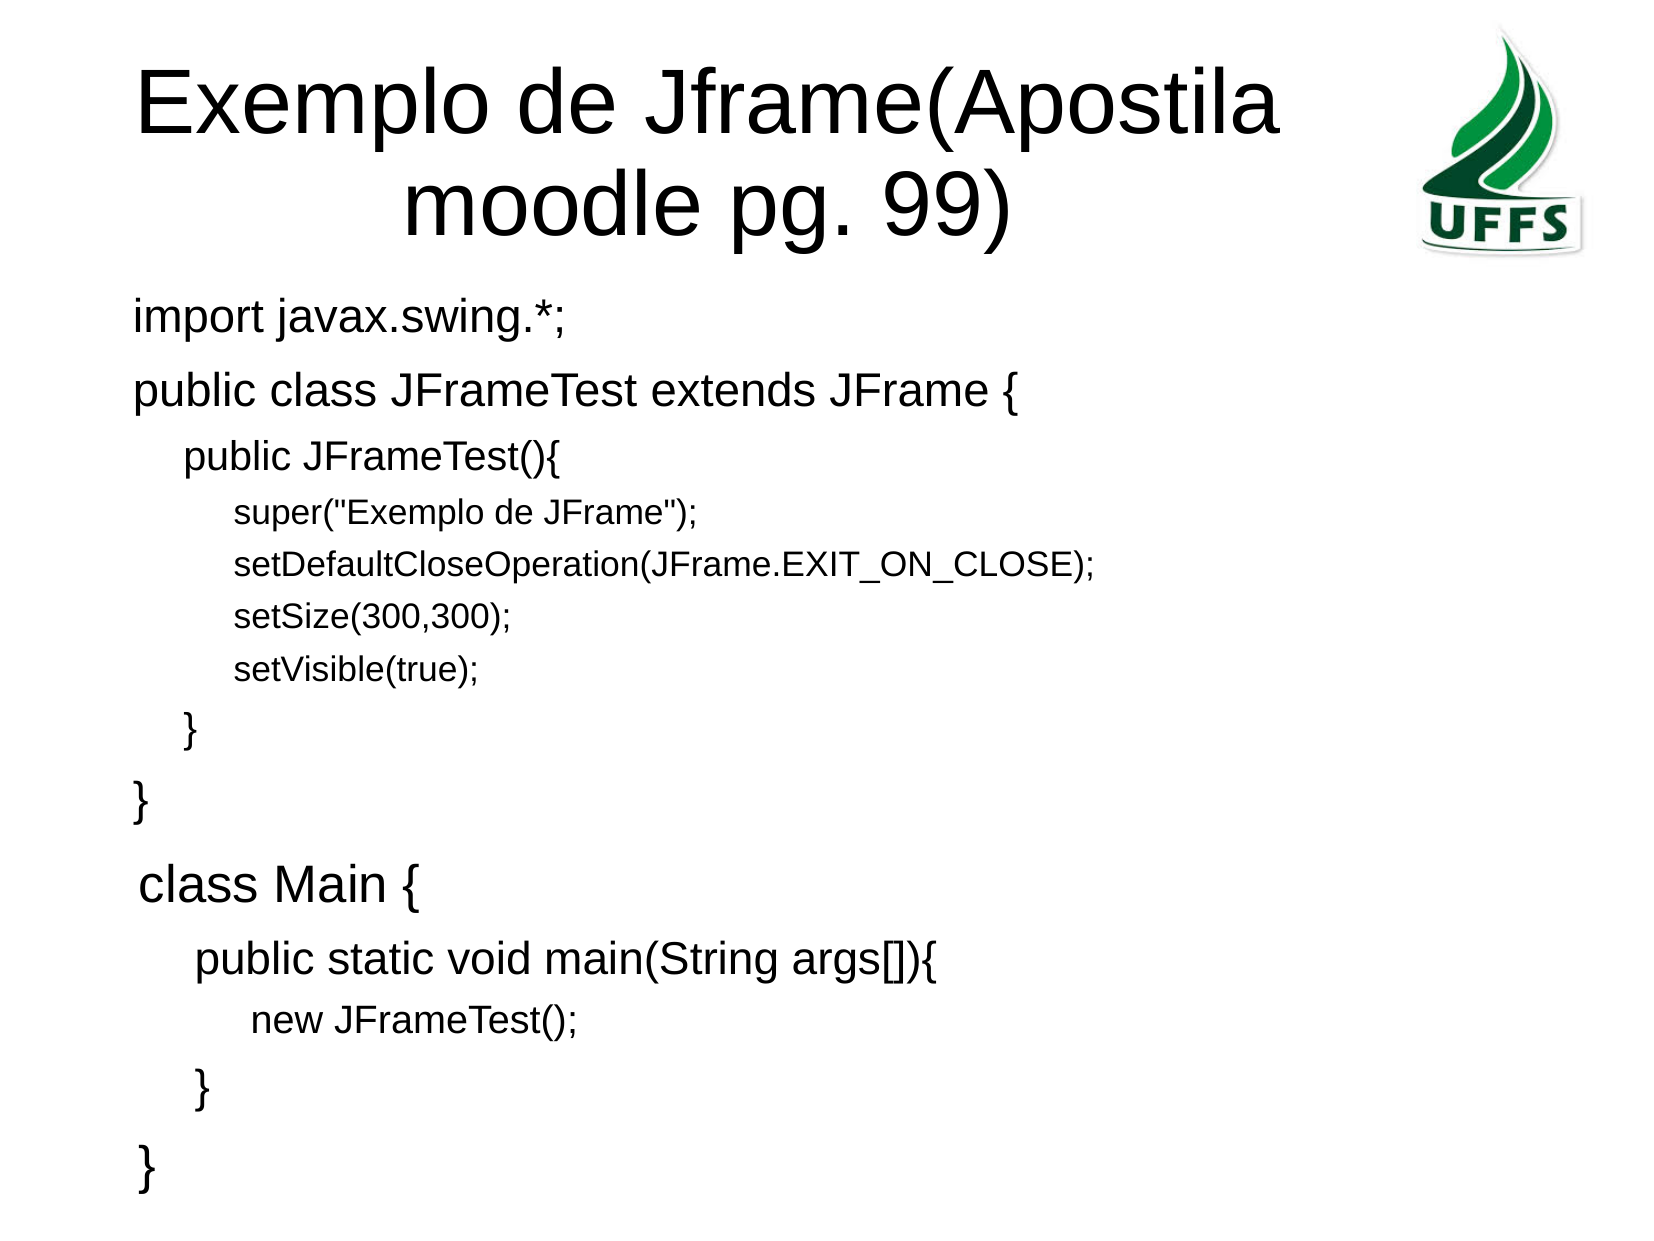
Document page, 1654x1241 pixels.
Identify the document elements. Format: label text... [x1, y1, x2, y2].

title Exemplo de Jframe(Apostila moodle pg. 99) [82, 49, 1335, 257]
list import javax.swing.*; public class JFrameTest extends JFrame { public JFrameTest(){ super("Exemplo de JFrame"); setDefaultCloseOperation(JFrame.EXIT_ON_CLOSE); setSize(300,300); setVisible(true); } } [82, 290, 1571, 827]
picture [1381, 20, 1624, 272]
list class Main { public static void main(String args[]){ new JFrameTest(); } } [82, 854, 1571, 1198]
